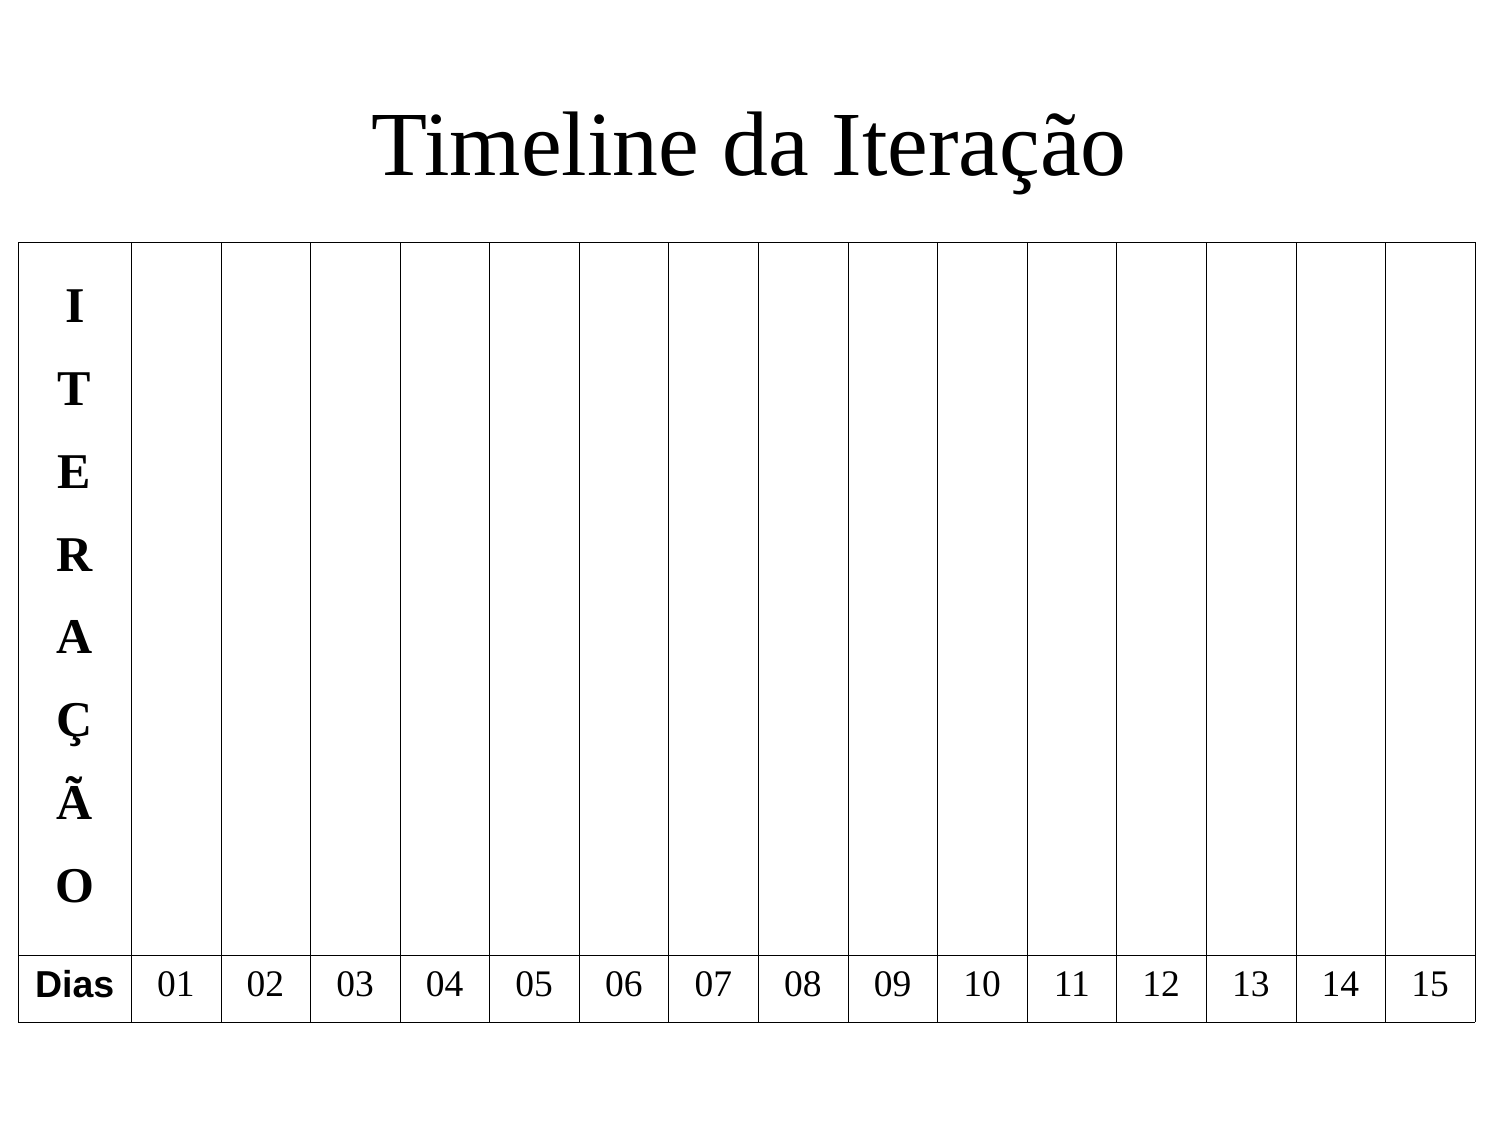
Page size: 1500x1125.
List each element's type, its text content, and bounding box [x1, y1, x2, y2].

table_cell 03 [311, 956, 400, 1022]
table_header [1028, 243, 1116, 955]
table_cell 04 [401, 956, 489, 1022]
table_header [1297, 243, 1385, 955]
table_header [311, 243, 400, 955]
table_cell 07 [669, 956, 758, 1022]
table_header [759, 243, 848, 955]
table_header [1207, 243, 1296, 955]
table_cell 06 [580, 956, 668, 1022]
table_cell 12 [1117, 956, 1206, 1022]
table_header [580, 243, 668, 955]
table_cell 08 [759, 956, 848, 1022]
table_header [1117, 243, 1206, 955]
table_header [1386, 243, 1475, 955]
table_cell 14 [1297, 956, 1385, 1022]
table_cell 01 [132, 956, 221, 1022]
table_header [490, 243, 579, 955]
table_header [222, 243, 310, 955]
table_cell Dias [19, 956, 131, 1022]
table_header I T E R A Ç Ã O [19, 243, 131, 955]
table_cell 13 [1207, 956, 1296, 1022]
table_header [849, 243, 937, 955]
table_cell 15 [1386, 956, 1475, 1022]
table_cell 11 [1028, 956, 1116, 1022]
table_header [938, 243, 1027, 955]
table_cell 02 [222, 956, 310, 1022]
table_header [401, 243, 489, 955]
table_cell 05 [490, 956, 579, 1022]
table_cell 09 [849, 956, 937, 1022]
title Timeline da Iteração [75, 45, 1425, 233]
table_cell 10 [938, 956, 1027, 1022]
table_header [132, 243, 221, 955]
table_header [669, 243, 758, 955]
